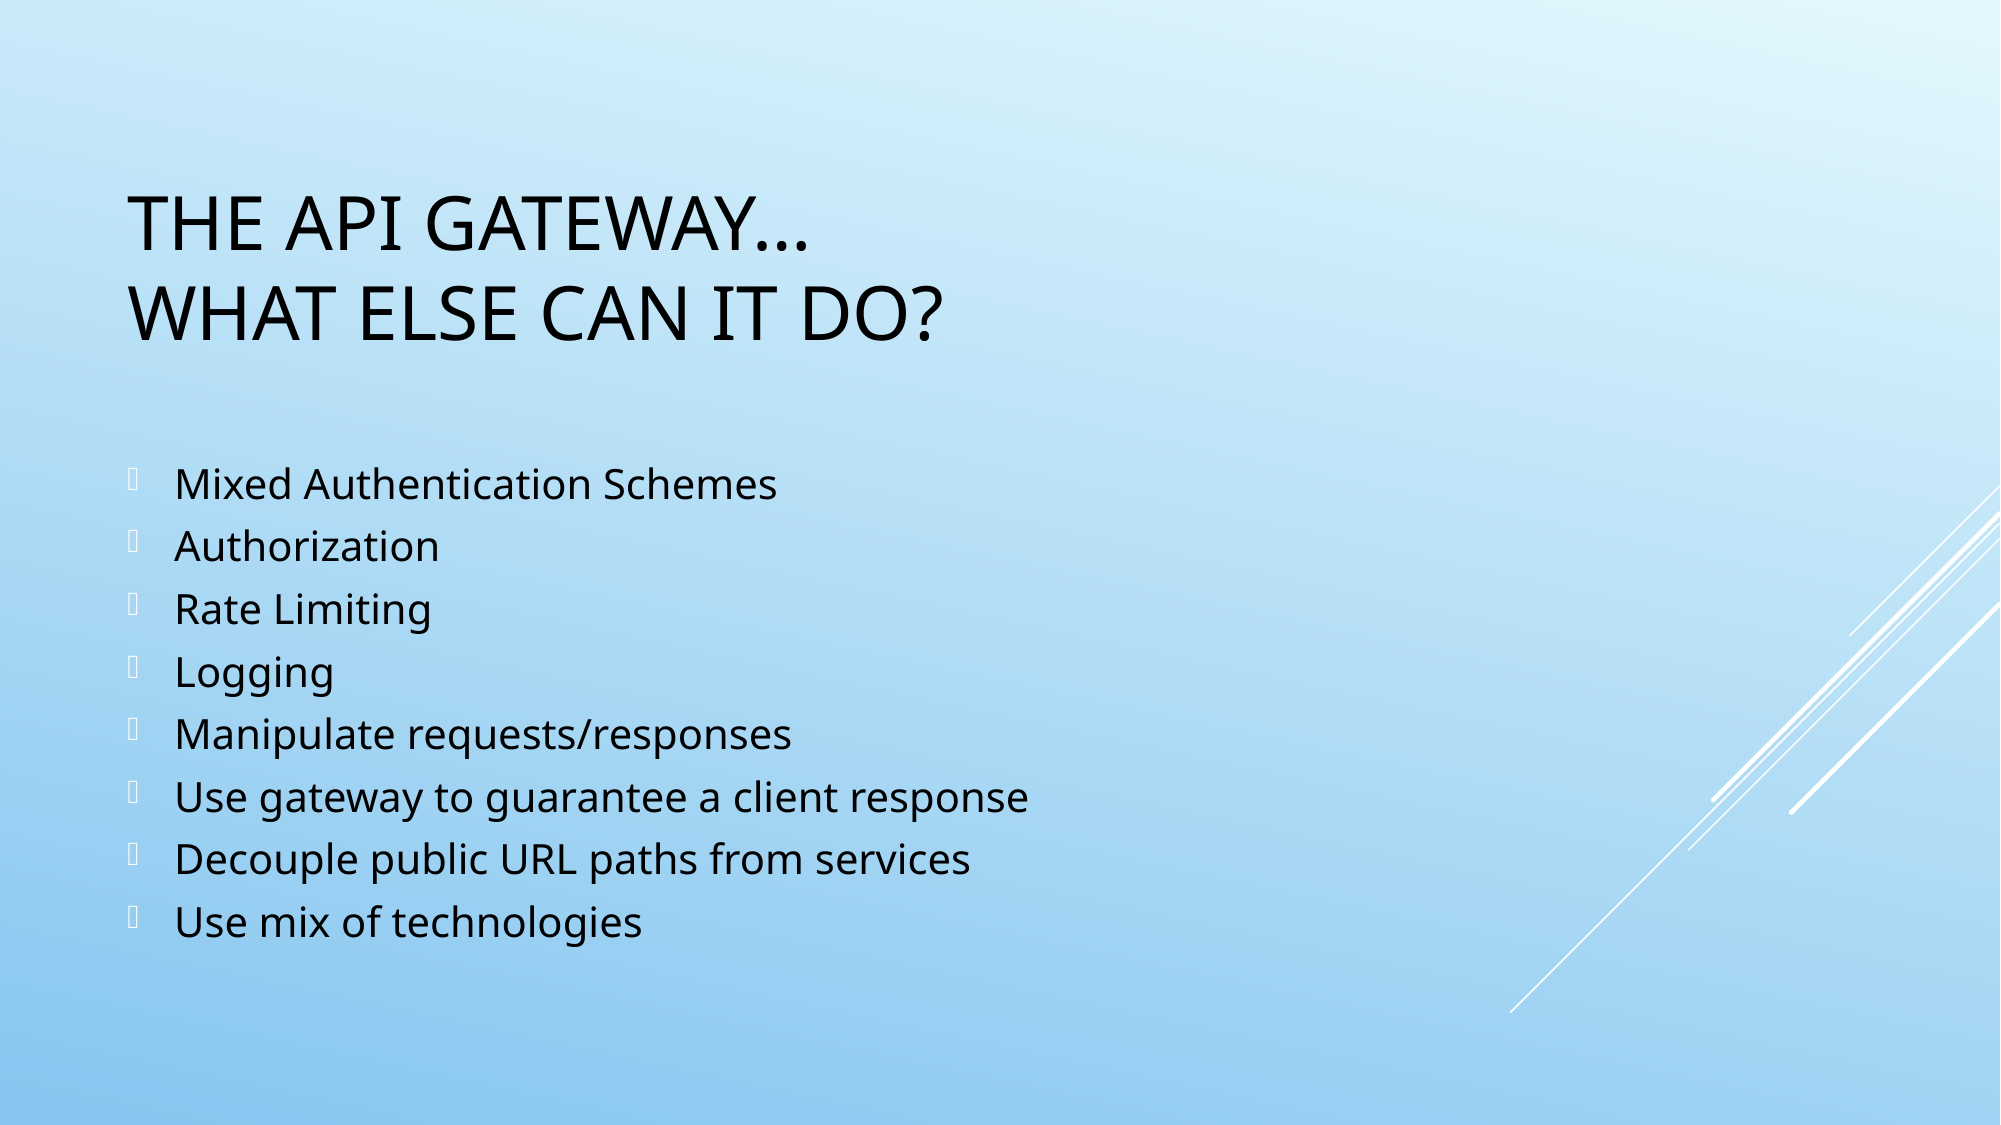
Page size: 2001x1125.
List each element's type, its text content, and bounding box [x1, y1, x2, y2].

title The Api gateway… what else can it do? [112, 141, 1513, 389]
list Mixed Authentication Schemes Authorization Rate Limiting Logging Manipulate requests/responses Use gateway to guarantee a client response Decouple public URL paths from services Use mix of technologies [112, 405, 1513, 999]
